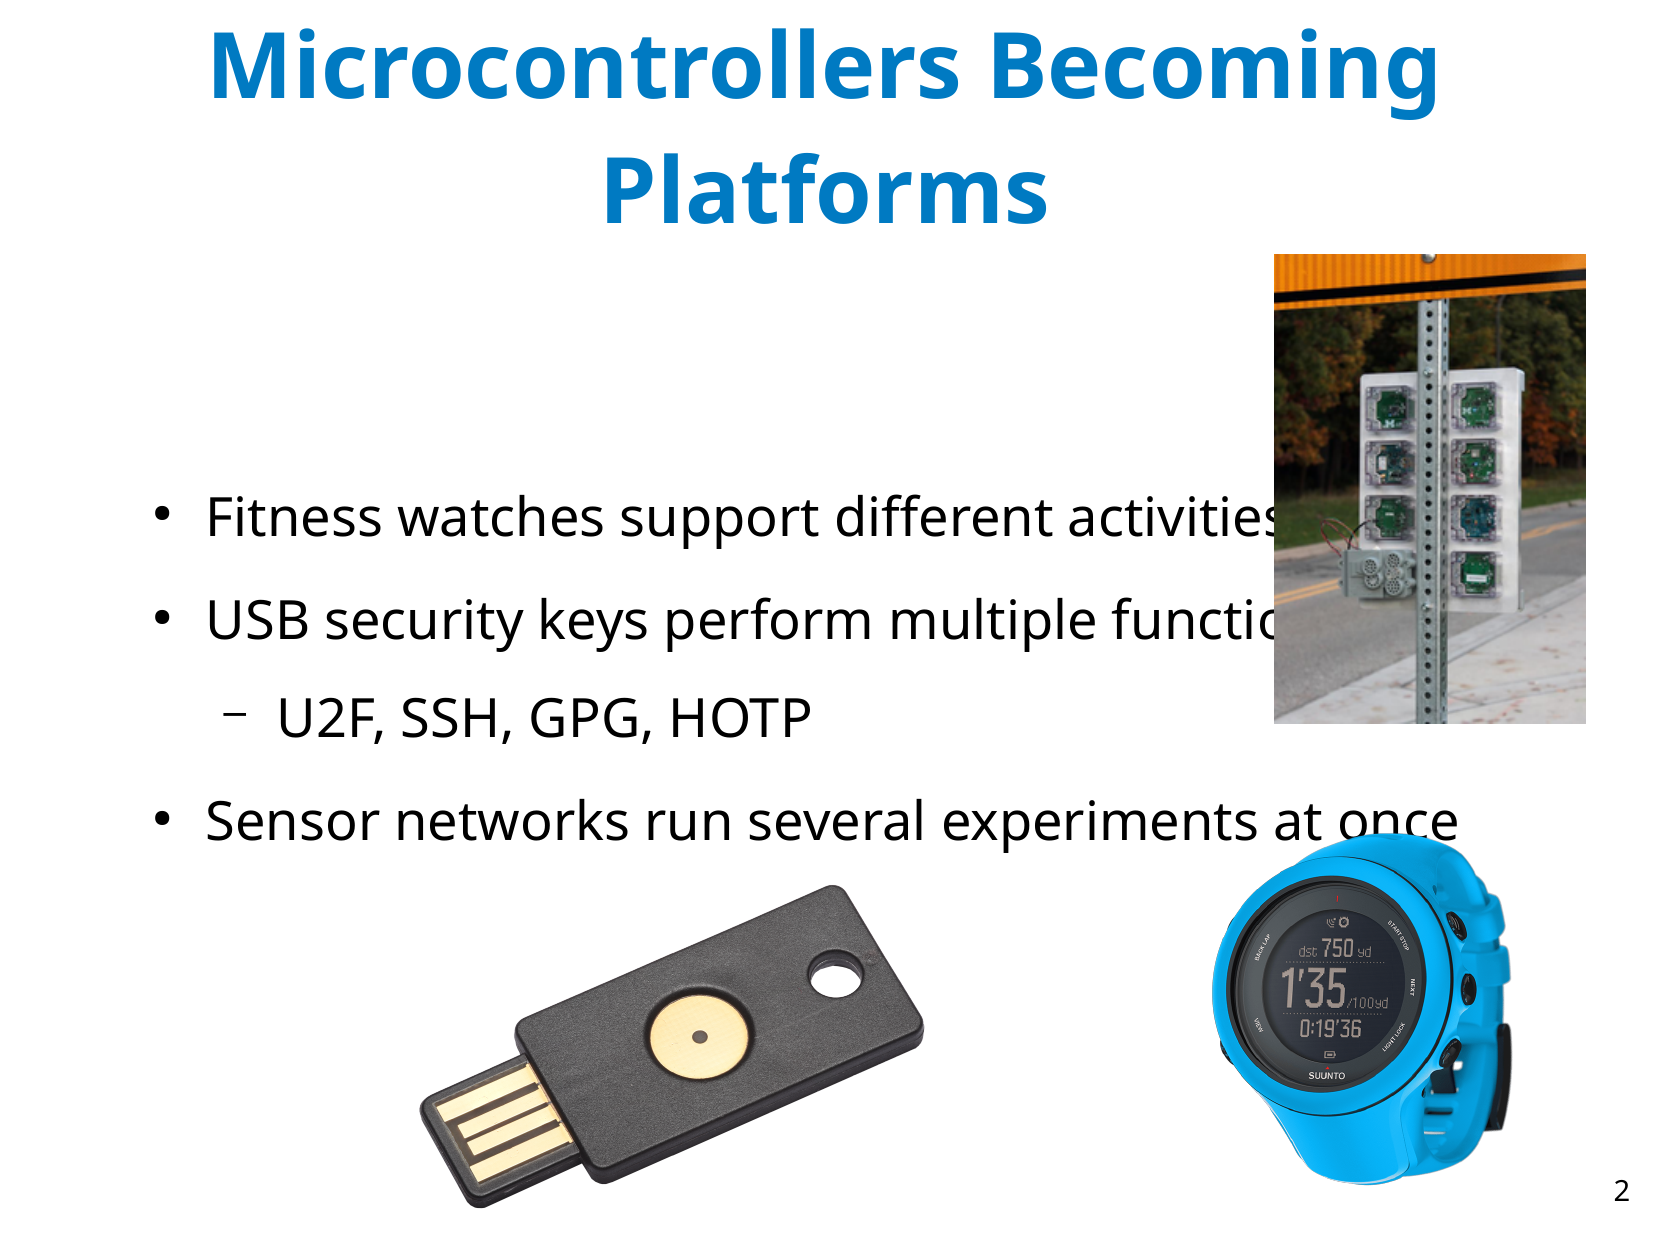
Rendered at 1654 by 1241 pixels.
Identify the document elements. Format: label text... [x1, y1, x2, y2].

picture [1156, 805, 1562, 1212]
picture [414, 872, 930, 1216]
list Fitness watches support different activities USB security keys perform multiple functions U2F, SSH, GPG, HOTP Sensor networks run several experiments at once [134, 254, 1500, 1081]
picture [1274, 254, 1586, 724]
text_box Microcontrollers Becoming Platforms [0, 2, 1651, 249]
